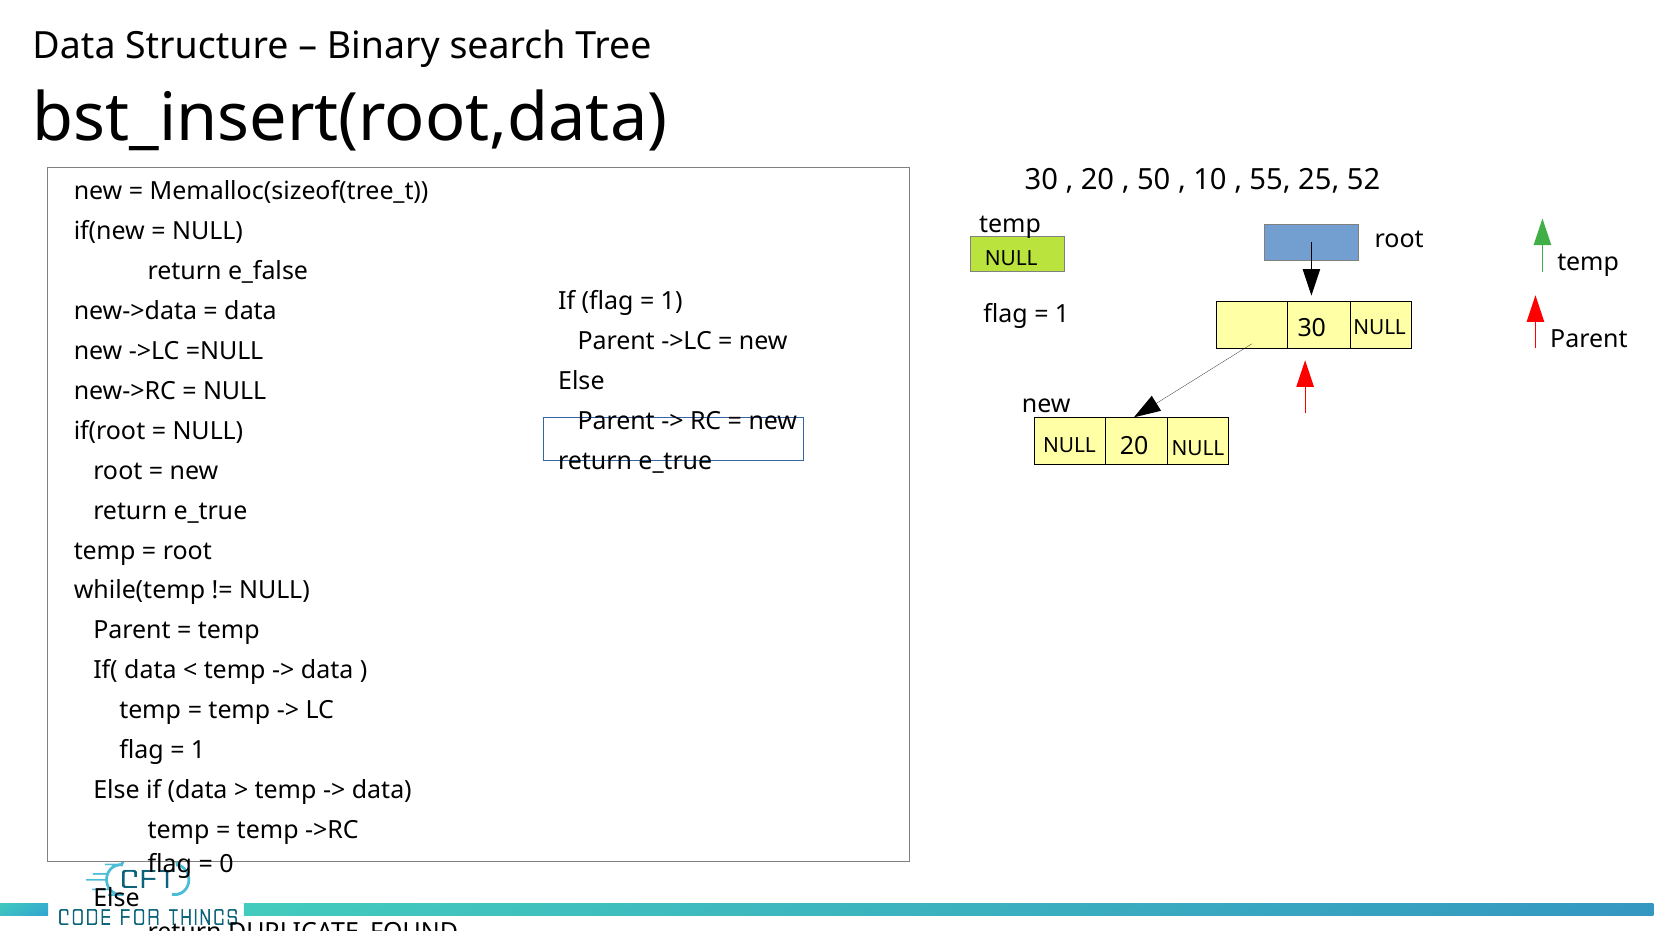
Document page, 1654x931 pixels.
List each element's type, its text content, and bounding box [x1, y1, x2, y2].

text_box [1168, 417, 1229, 425]
text_box 30 , 20 , 50 , 10 , 55, 25, 52 [1009, 141, 1536, 201]
text_box [1089, 417, 1105, 423]
text_box 20 [1105, 420, 1167, 465]
text_box If (flag = 1) Parent ->LC = new Else Parent -> RC = new return e_true [543, 275, 863, 496]
text_box [1288, 344, 1350, 349]
title Data Structure – Binary search Tree bst_insert(root,data) [32, 12, 1184, 166]
picture [59, 866, 237, 925]
text_box temp [964, 198, 1069, 243]
text_box [1216, 301, 1287, 349]
text_box temp [1542, 236, 1638, 281]
text_box new [1007, 378, 1089, 423]
text_box NULL [1156, 425, 1241, 465]
text_box [1264, 224, 1359, 261]
text_box new = Memalloc(sizeof(tree_t)) if(new = NULL) return e_false new->data = data new ->LC =NULL new->RC = NULL if(root = NULL) root = new return e_true temp = root while(temp != NULL) Parent = temp If( data < temp -> data ) temp = temp -> LC flag = 1 Else if (data > temp -> data) temp = temp ->RC flag = 0 Else return DUPLICATE_FOUND [59, 166, 603, 866]
text_box flag = 1 [968, 288, 1111, 333]
text_box [47, 167, 59, 862]
text_box [1351, 344, 1412, 349]
text_box NULL [970, 236, 1054, 276]
text_box [1054, 243, 1065, 272]
text_box NULL [1028, 423, 1112, 463]
text_box root [1359, 212, 1440, 258]
text_box Parent [1535, 312, 1646, 358]
text_box [603, 167, 910, 862]
text_box 30 [1282, 302, 1345, 347]
text_box NULL [1338, 304, 1430, 344]
